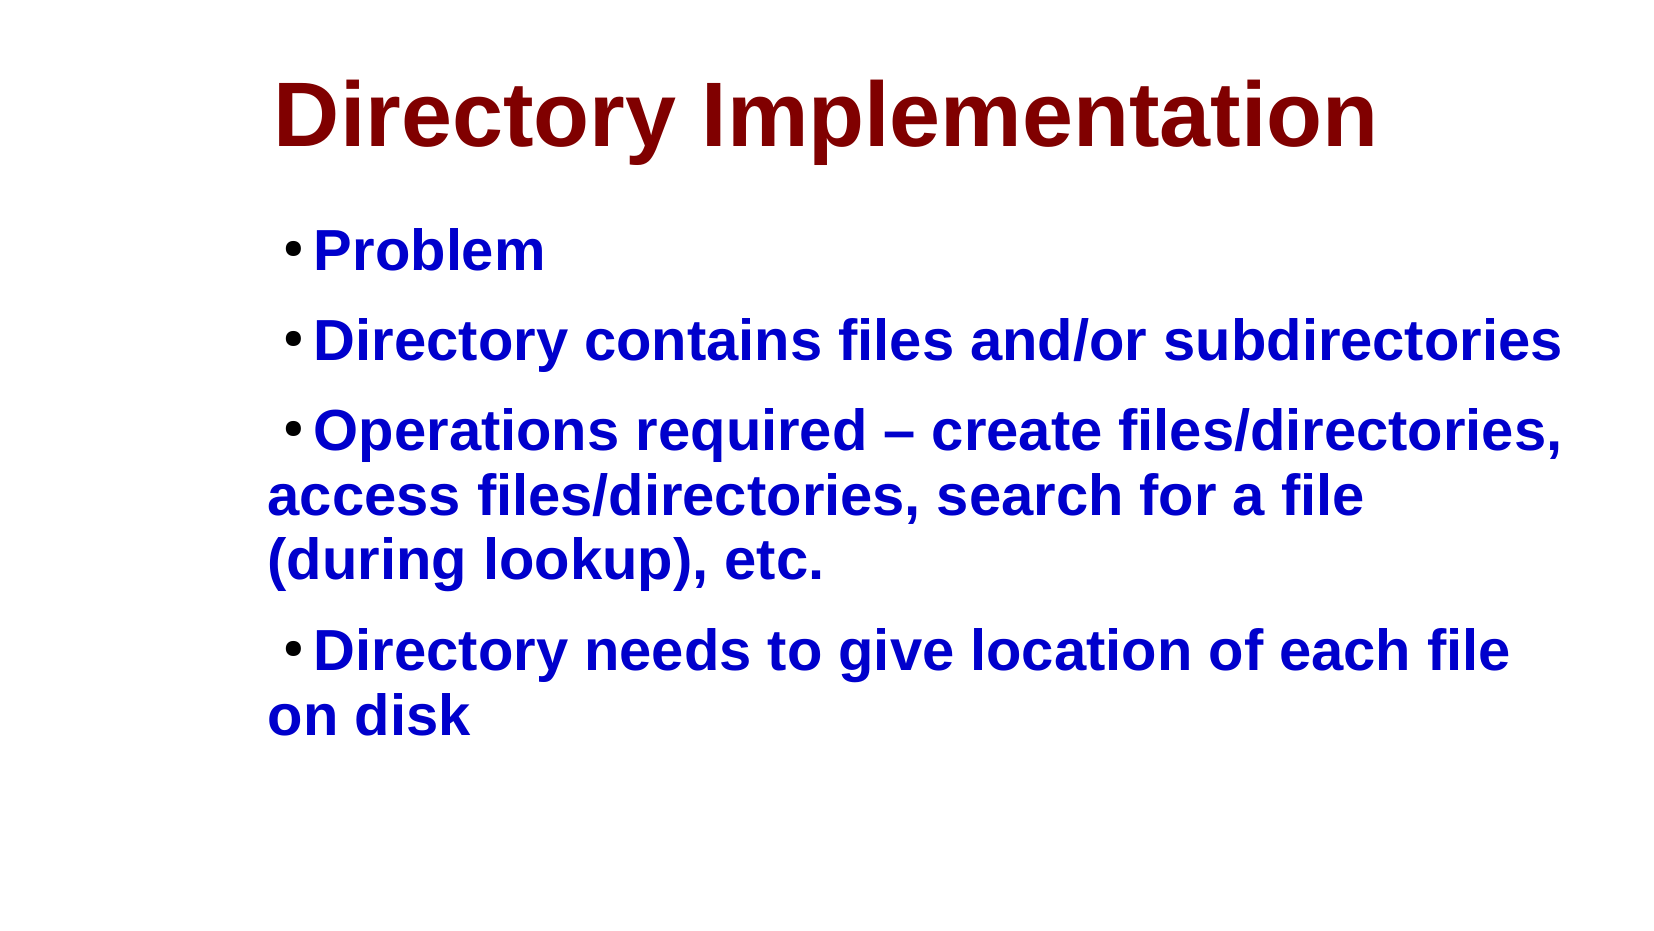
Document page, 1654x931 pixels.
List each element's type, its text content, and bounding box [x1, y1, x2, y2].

list Problem Directory contains files and/or subdirectories Operations required – create files/directories, access files/directories, search for a file (during lookup), etc. Directory needs to give location of each file on disk [82, 217, 1571, 757]
title Directory Implementation [82, 37, 1571, 193]
